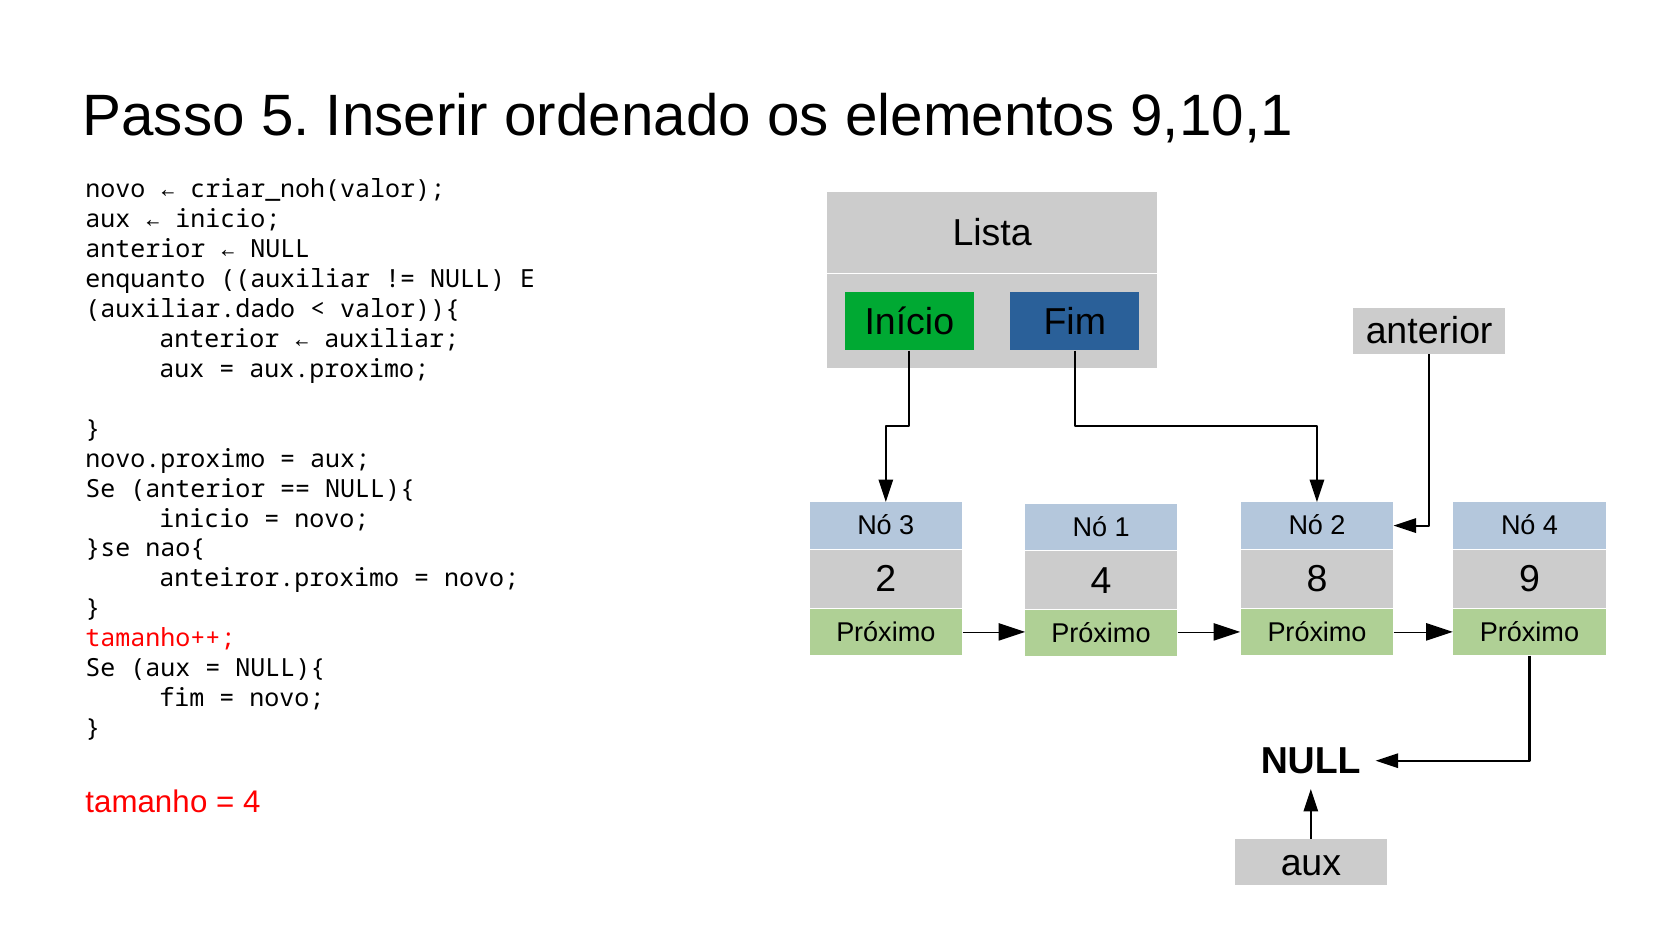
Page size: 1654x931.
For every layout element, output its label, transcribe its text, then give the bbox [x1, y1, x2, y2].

text_box 9 [1452, 550, 1607, 608]
text_box [826, 273, 1158, 369]
text_box aux [1234, 838, 1388, 886]
text_box Lista [826, 191, 1158, 273]
text_box Início [844, 291, 975, 351]
text_box Próximo [1024, 609, 1178, 657]
text_box 2 [809, 550, 963, 608]
text_box tamanho = 4 [70, 779, 276, 827]
text_box Próximo [1240, 608, 1394, 656]
text_box Nó 1 [1024, 503, 1178, 551]
text_box novo ← criar_noh(valor); aux ← inicio; anterior ← NULL enquanto ((auxiliar != NULL) E (auxiliar.dado < valor)){ anterior ← auxiliar; aux = aux.proximo; } novo.proximo = aux; Se (anterior == NULL){ inicio = novo; }se nao{ anteiror.proximo = novo; } tamanho++; Se (aux = NULL){ fim = novo; } [70, 165, 615, 779]
text_box Fim [1009, 291, 1140, 351]
text_box anterior [1352, 307, 1506, 355]
text_box 4 [1024, 551, 1178, 609]
text_box Próximo [1452, 608, 1607, 656]
text_box Nó 3 [809, 501, 963, 550]
text_box Nó 2 [1240, 501, 1394, 550]
text_box Próximo [809, 608, 963, 656]
text_box Nó 4 [1452, 501, 1607, 550]
text_box NULL [1246, 732, 1376, 790]
text_box 8 [1240, 550, 1394, 608]
title Passo 5. Inserir ordenado os elementos 9,10,1 [82, 37, 1571, 193]
